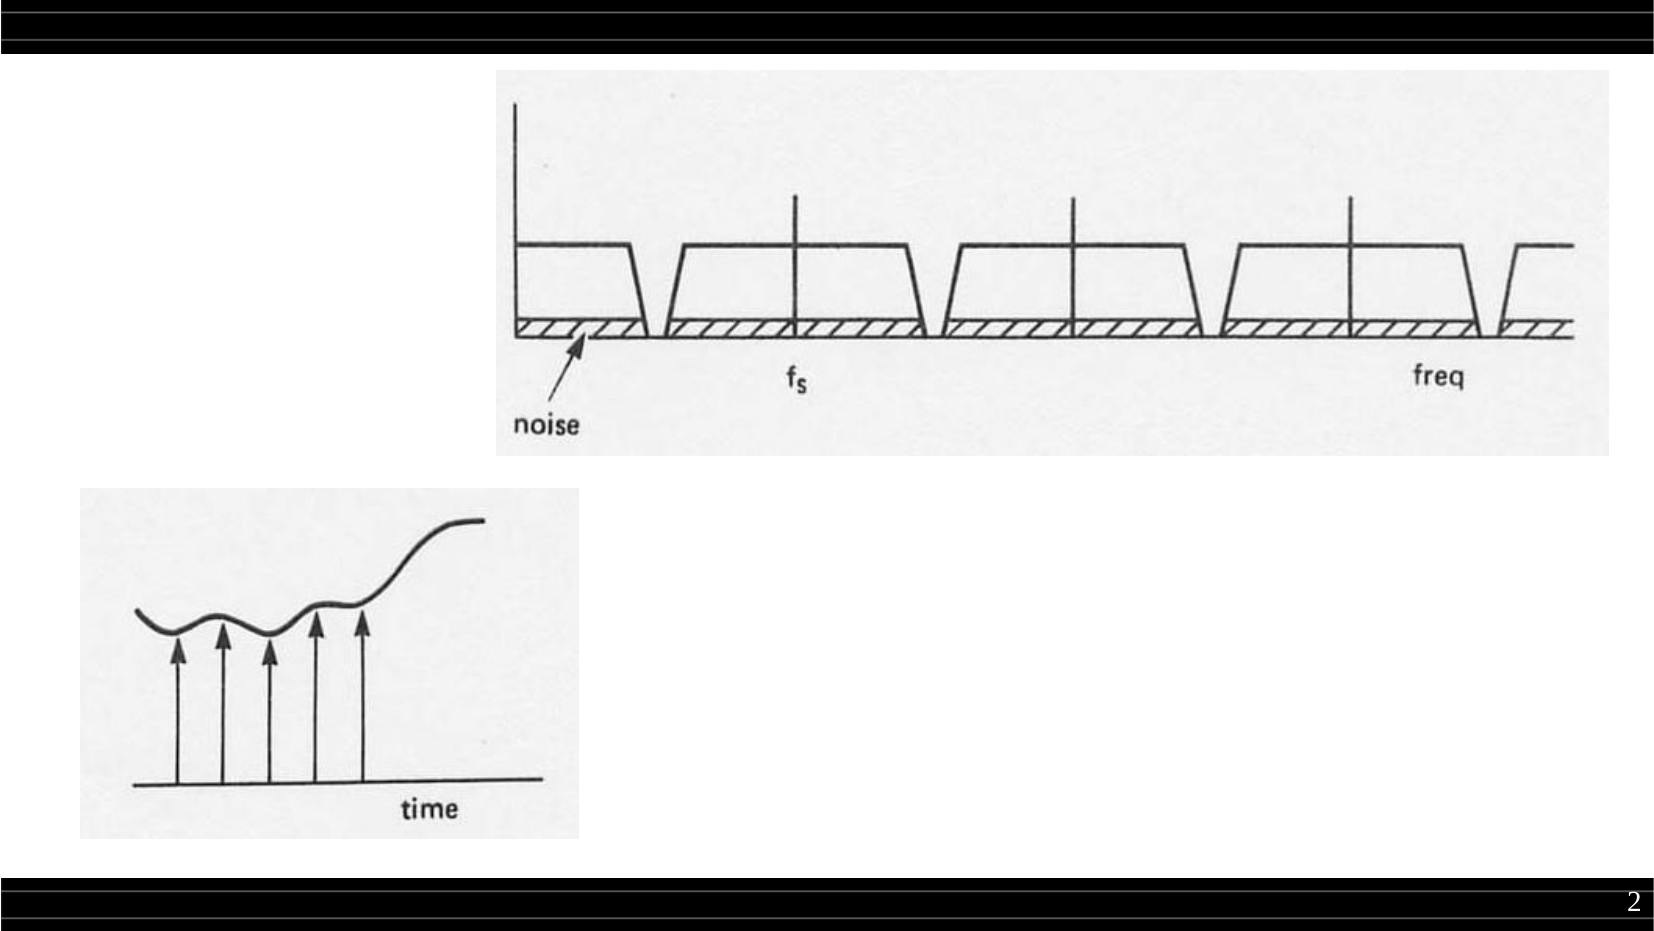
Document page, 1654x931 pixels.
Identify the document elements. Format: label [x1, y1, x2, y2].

picture [80, 488, 579, 839]
picture [496, 70, 1609, 456]
picture [1, 878, 1654, 931]
picture [1, 0, 1654, 54]
